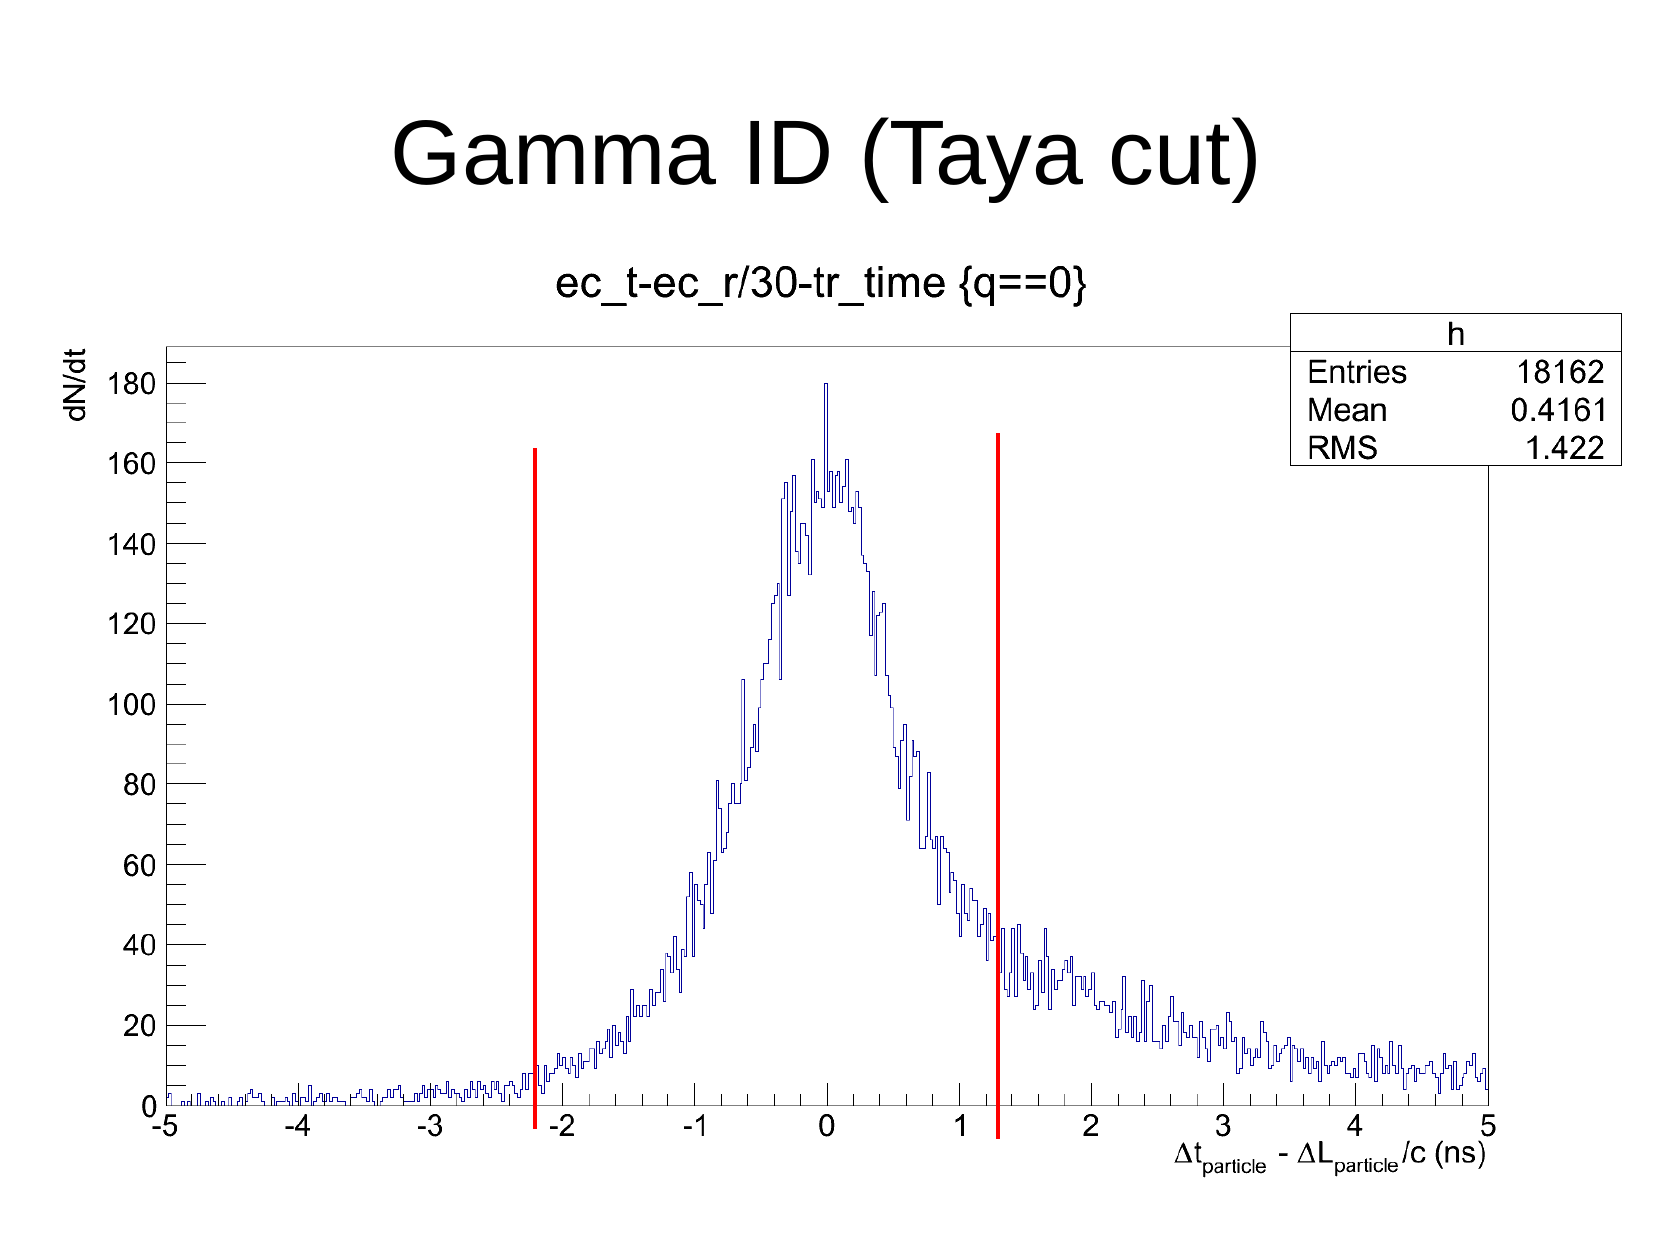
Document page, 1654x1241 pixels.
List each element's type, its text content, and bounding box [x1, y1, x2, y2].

title Gamma ID (Taya cut) [82, 49, 1571, 252]
picture [0, 252, 1654, 1201]
